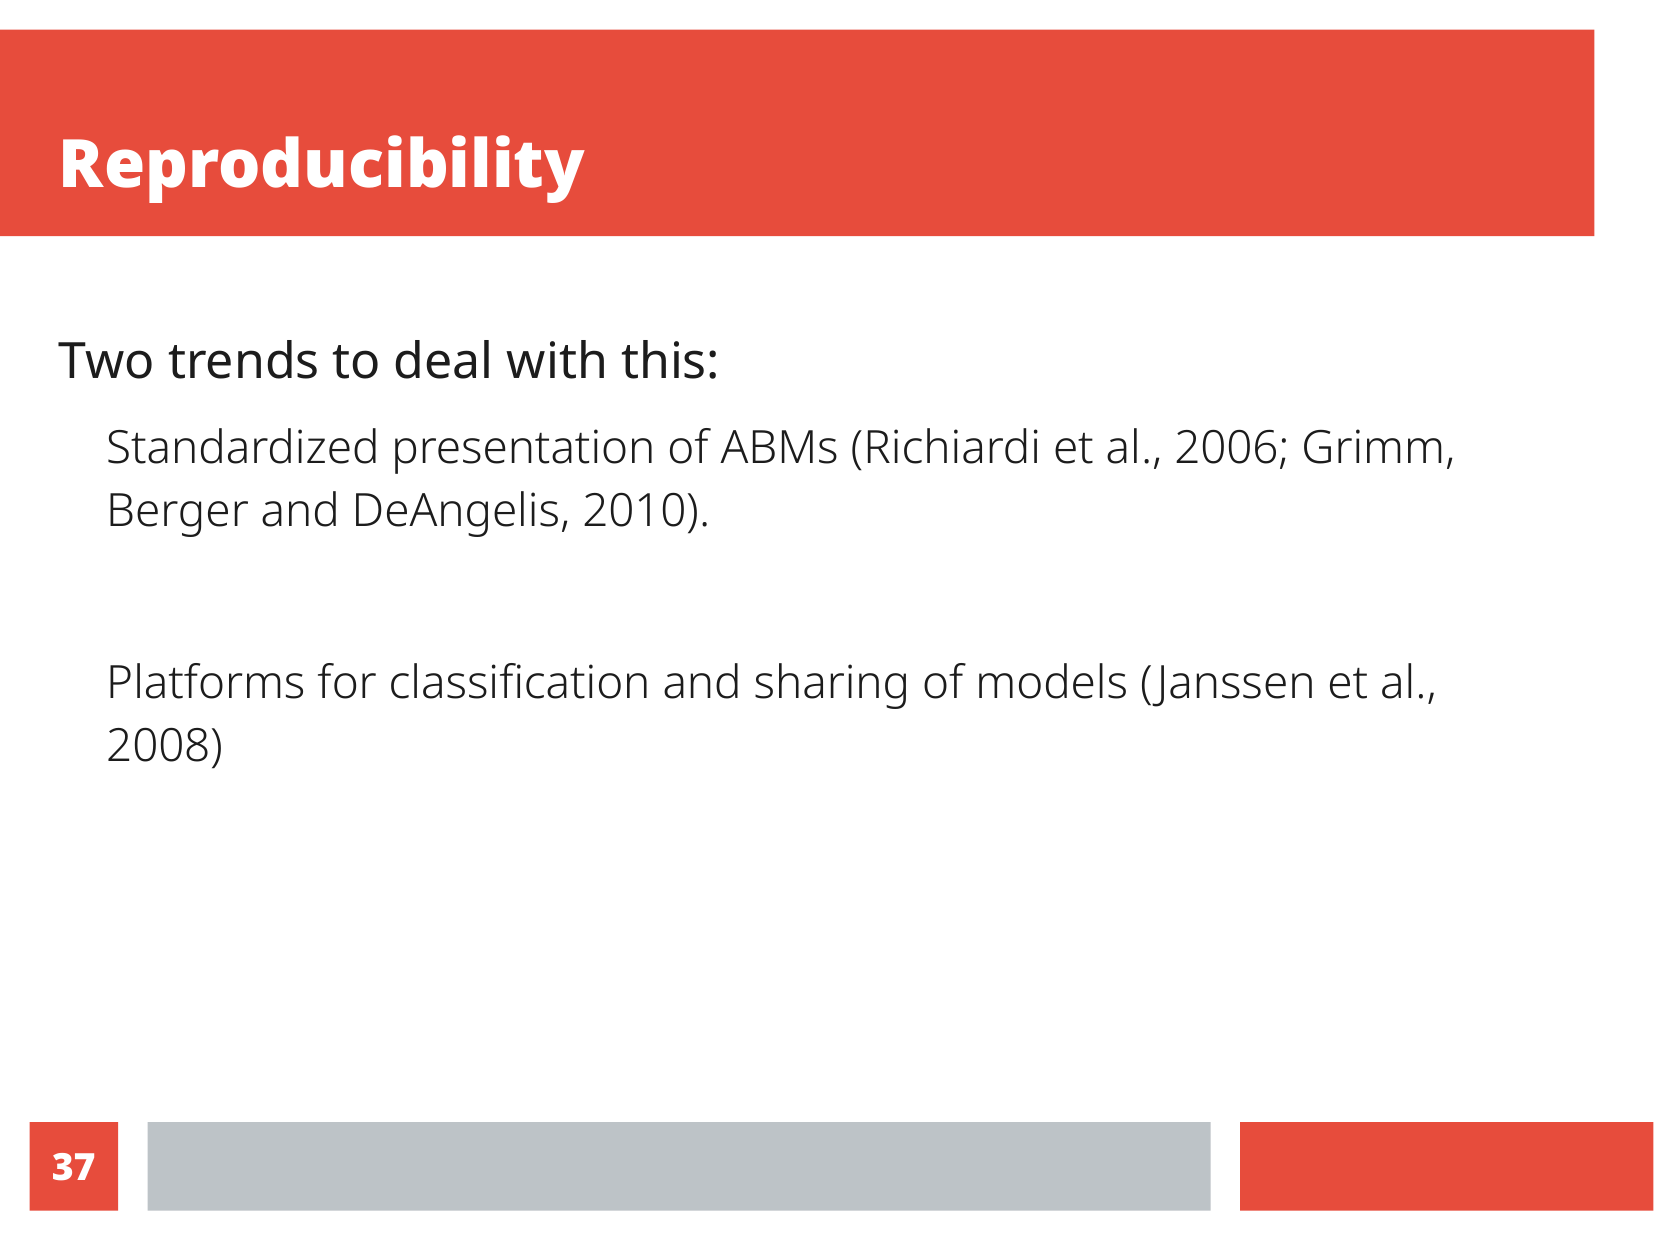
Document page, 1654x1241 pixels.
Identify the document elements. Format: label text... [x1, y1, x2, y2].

title Reproducibility [59, 59, 1595, 207]
list Two trends to deal with this: Standardized presentation of ABMs (Richiardi et al., 2006; Grimm, Berger and DeAngelis, 2010). Platforms for classification and sharing of models (Janssen et al., 2008) [59, 324, 1565, 1093]
